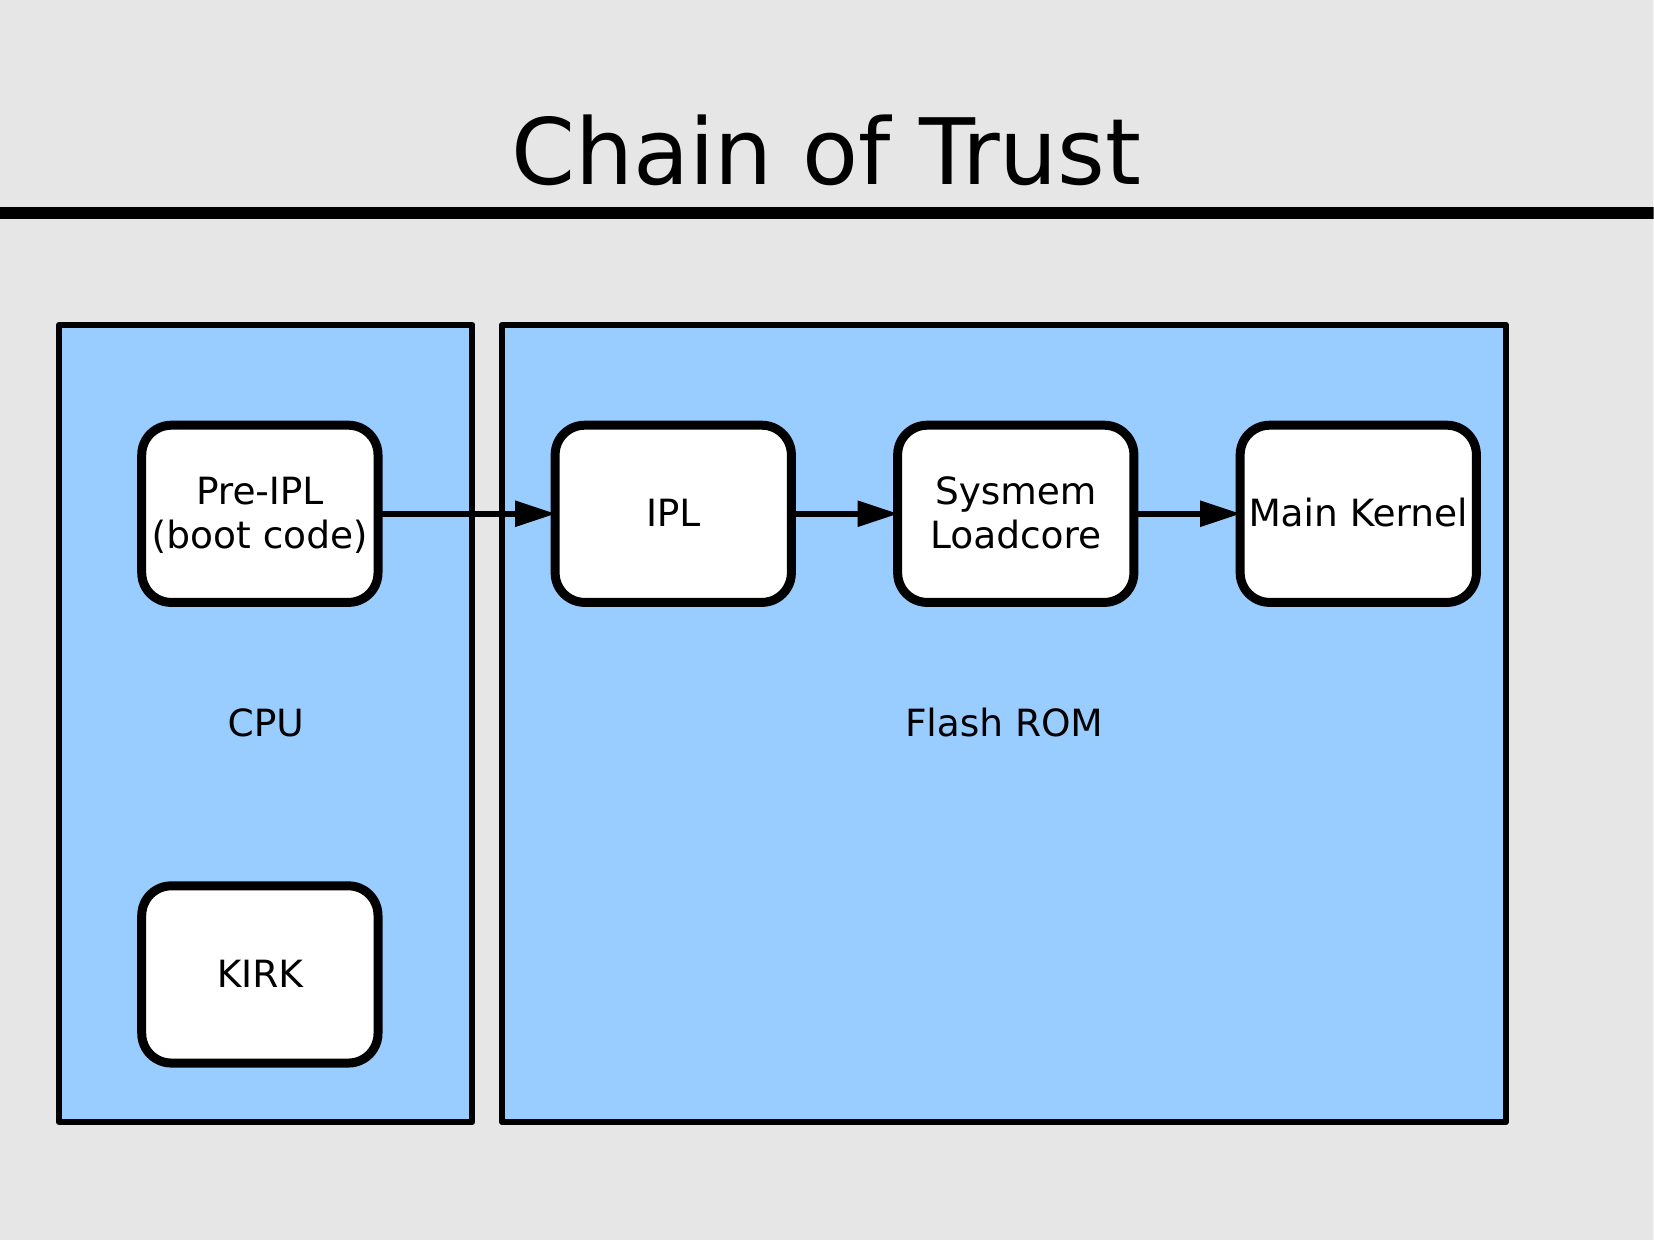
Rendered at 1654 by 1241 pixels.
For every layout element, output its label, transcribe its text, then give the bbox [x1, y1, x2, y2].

text_box Main Kernel [1240, 425, 1477, 603]
text_box IPL [555, 425, 792, 603]
text_box KIRK [141, 885, 379, 1064]
text_box Flash ROM [501, 324, 1506, 1123]
title Chain of Trust [82, 49, 1571, 257]
text_box CPU [59, 324, 473, 1123]
text_box Sysmem Loadcore [897, 425, 1134, 603]
text_box Pre-IPL (boot code) [141, 425, 379, 603]
